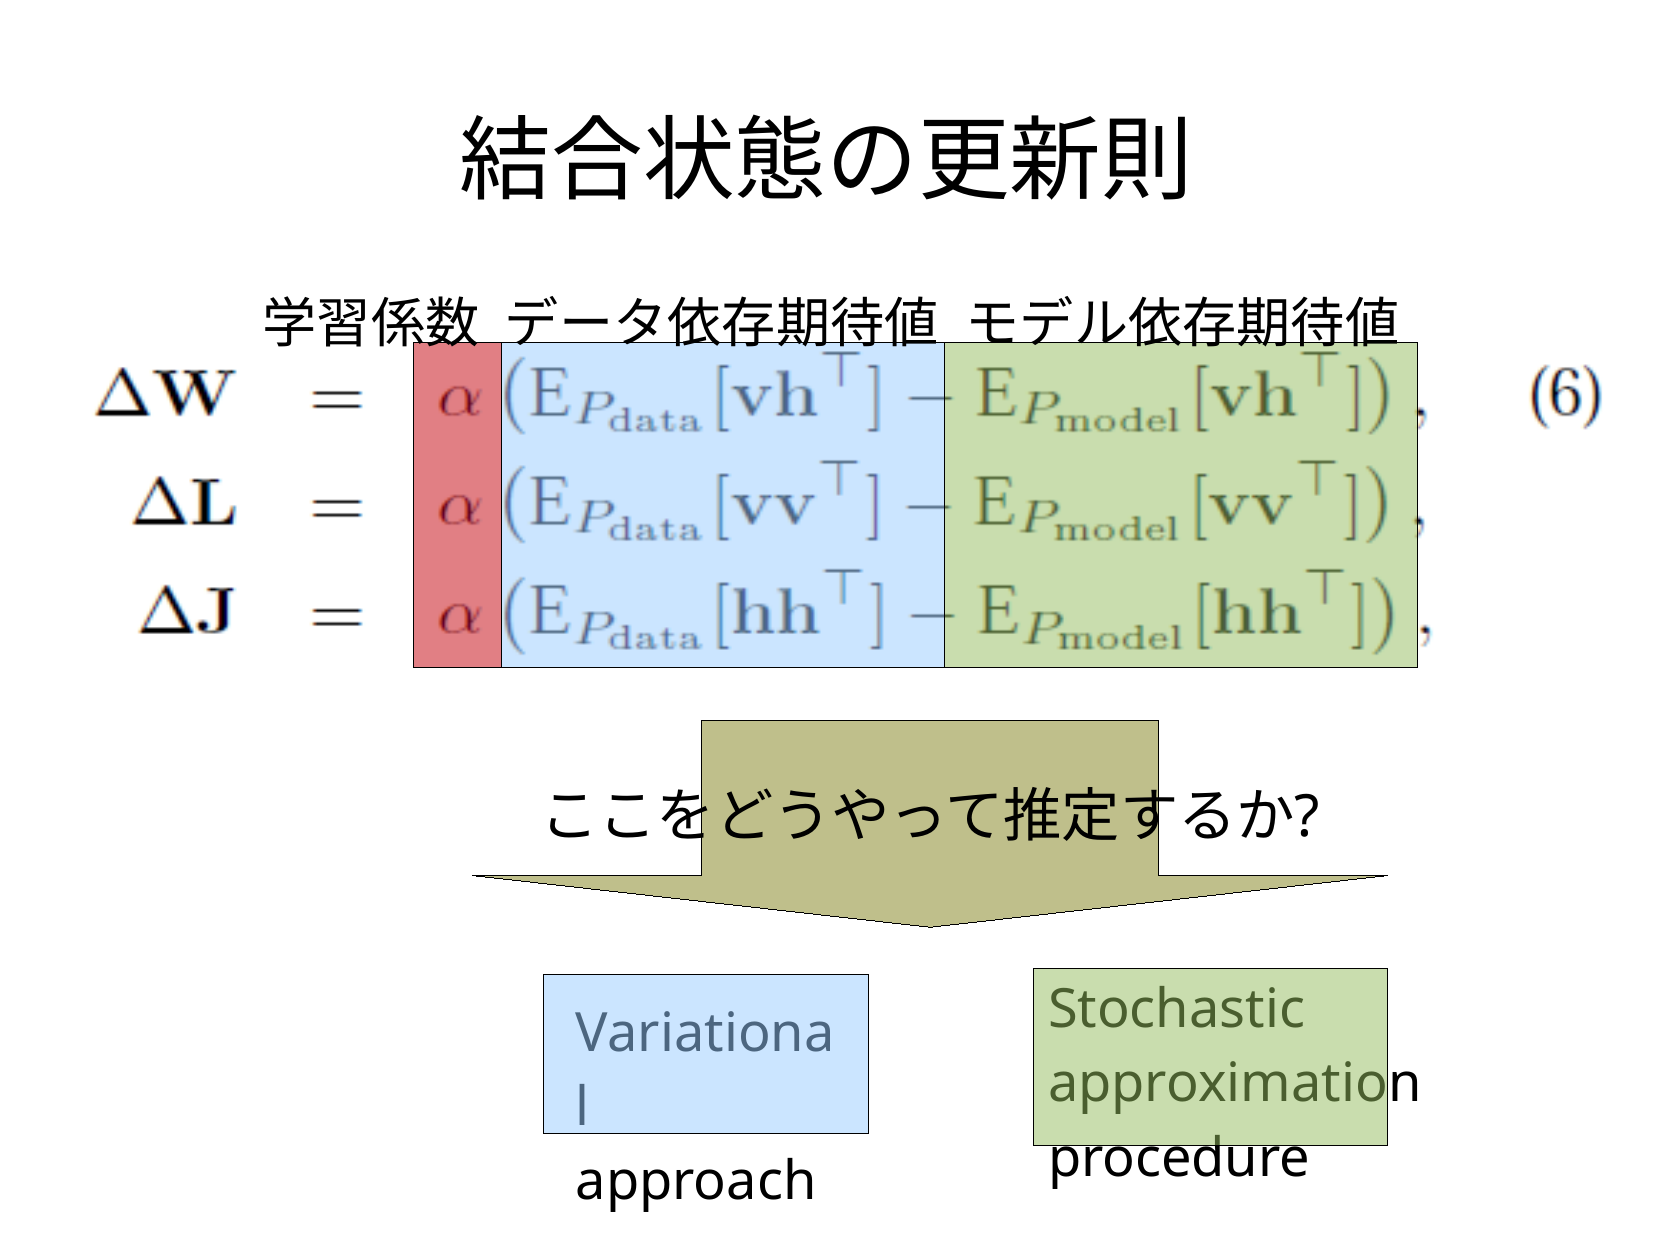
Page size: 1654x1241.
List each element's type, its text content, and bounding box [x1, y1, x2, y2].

text_box [543, 974, 869, 1134]
text_box [413, 361, 1418, 668]
text_box Stochastic approximation procedure [1033, 962, 1447, 1170]
text_box 学習係数 [248, 271, 514, 361]
text_box [1033, 968, 1388, 1146]
text_box データ依存期待値 [514, 271, 950, 361]
picture [88, 289, 1625, 703]
text_box ここをどうやって推定するか? [472, 720, 1388, 928]
text_box モデル依存期待値 [950, 271, 1453, 532]
title 結合状態の更新則 [82, 56, 1571, 250]
